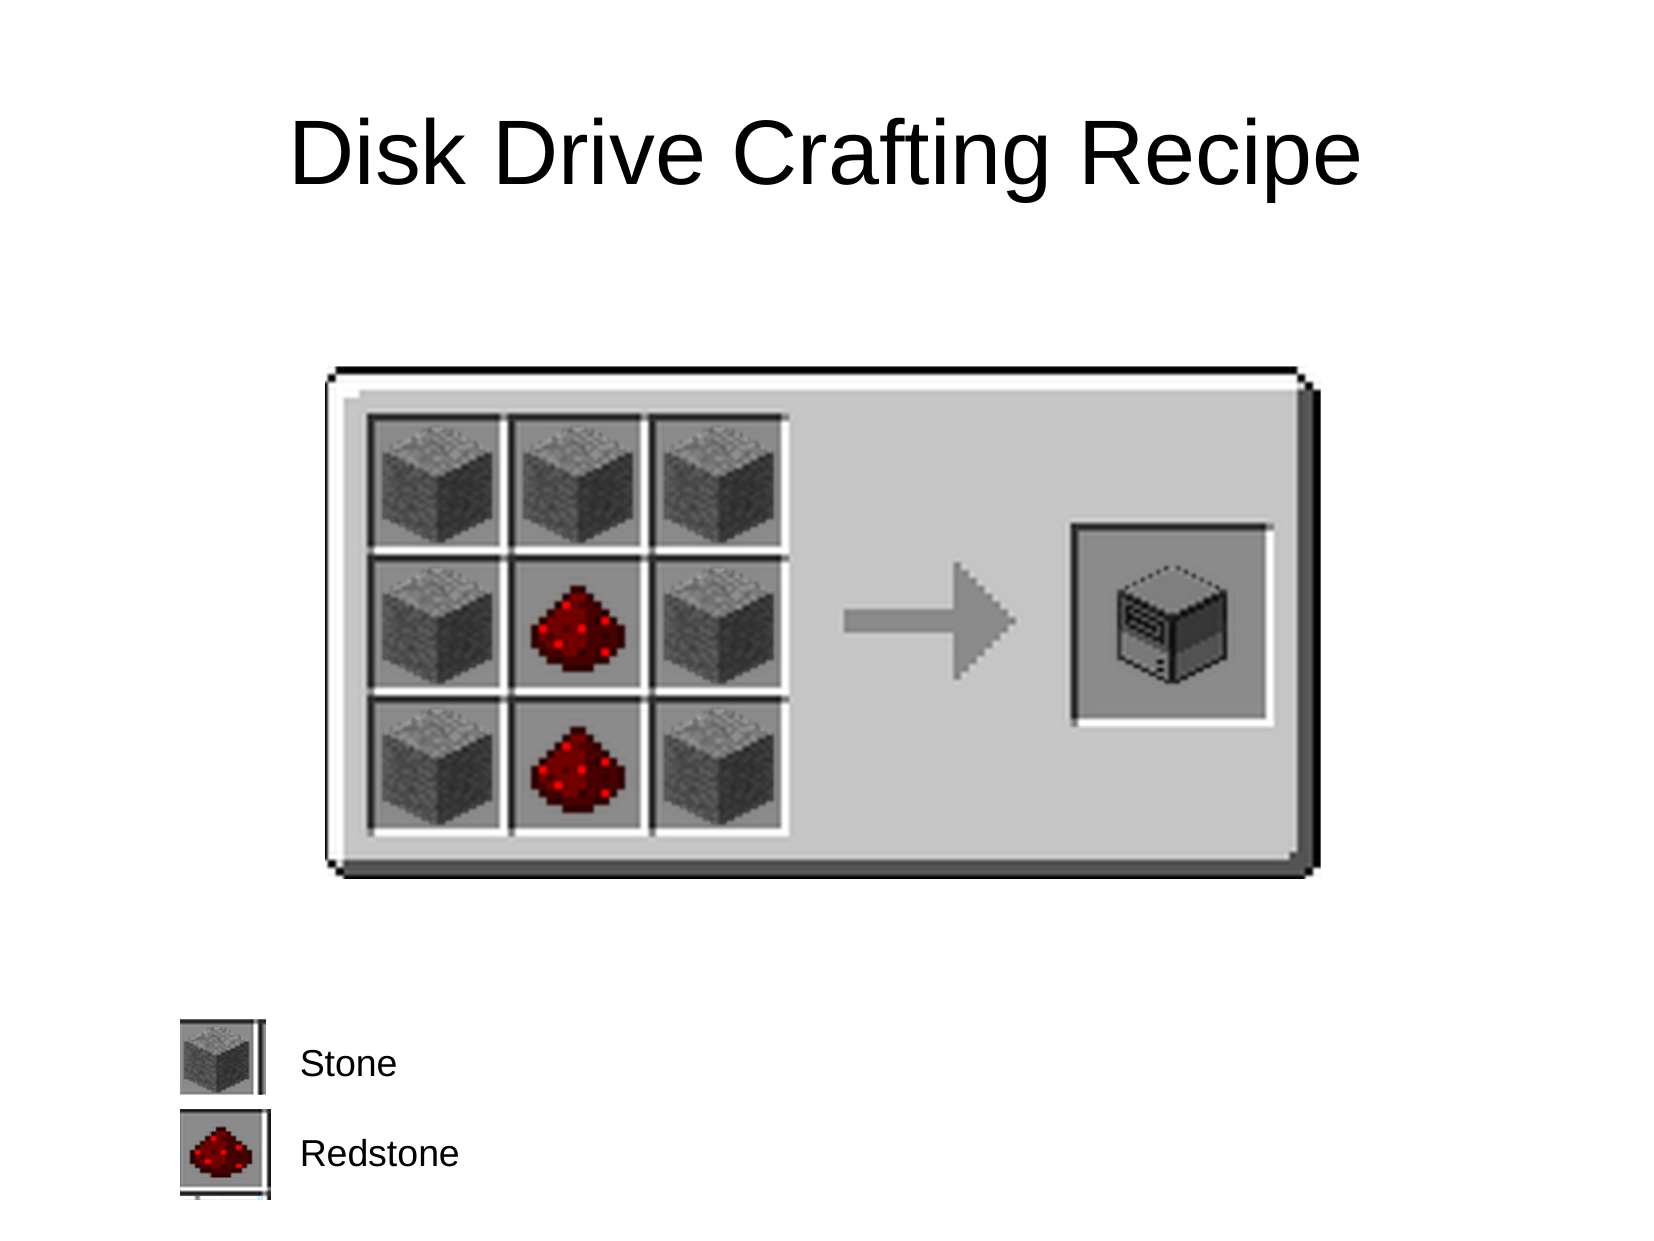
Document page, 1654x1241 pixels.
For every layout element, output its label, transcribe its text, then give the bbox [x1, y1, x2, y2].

text_box Stone [285, 1035, 466, 1092]
title Disk Drive Crafting Recipe [82, 49, 1571, 257]
picture [180, 1109, 271, 1201]
text_box Redstone [285, 1125, 511, 1182]
picture [325, 362, 1332, 879]
picture [180, 1019, 266, 1096]
